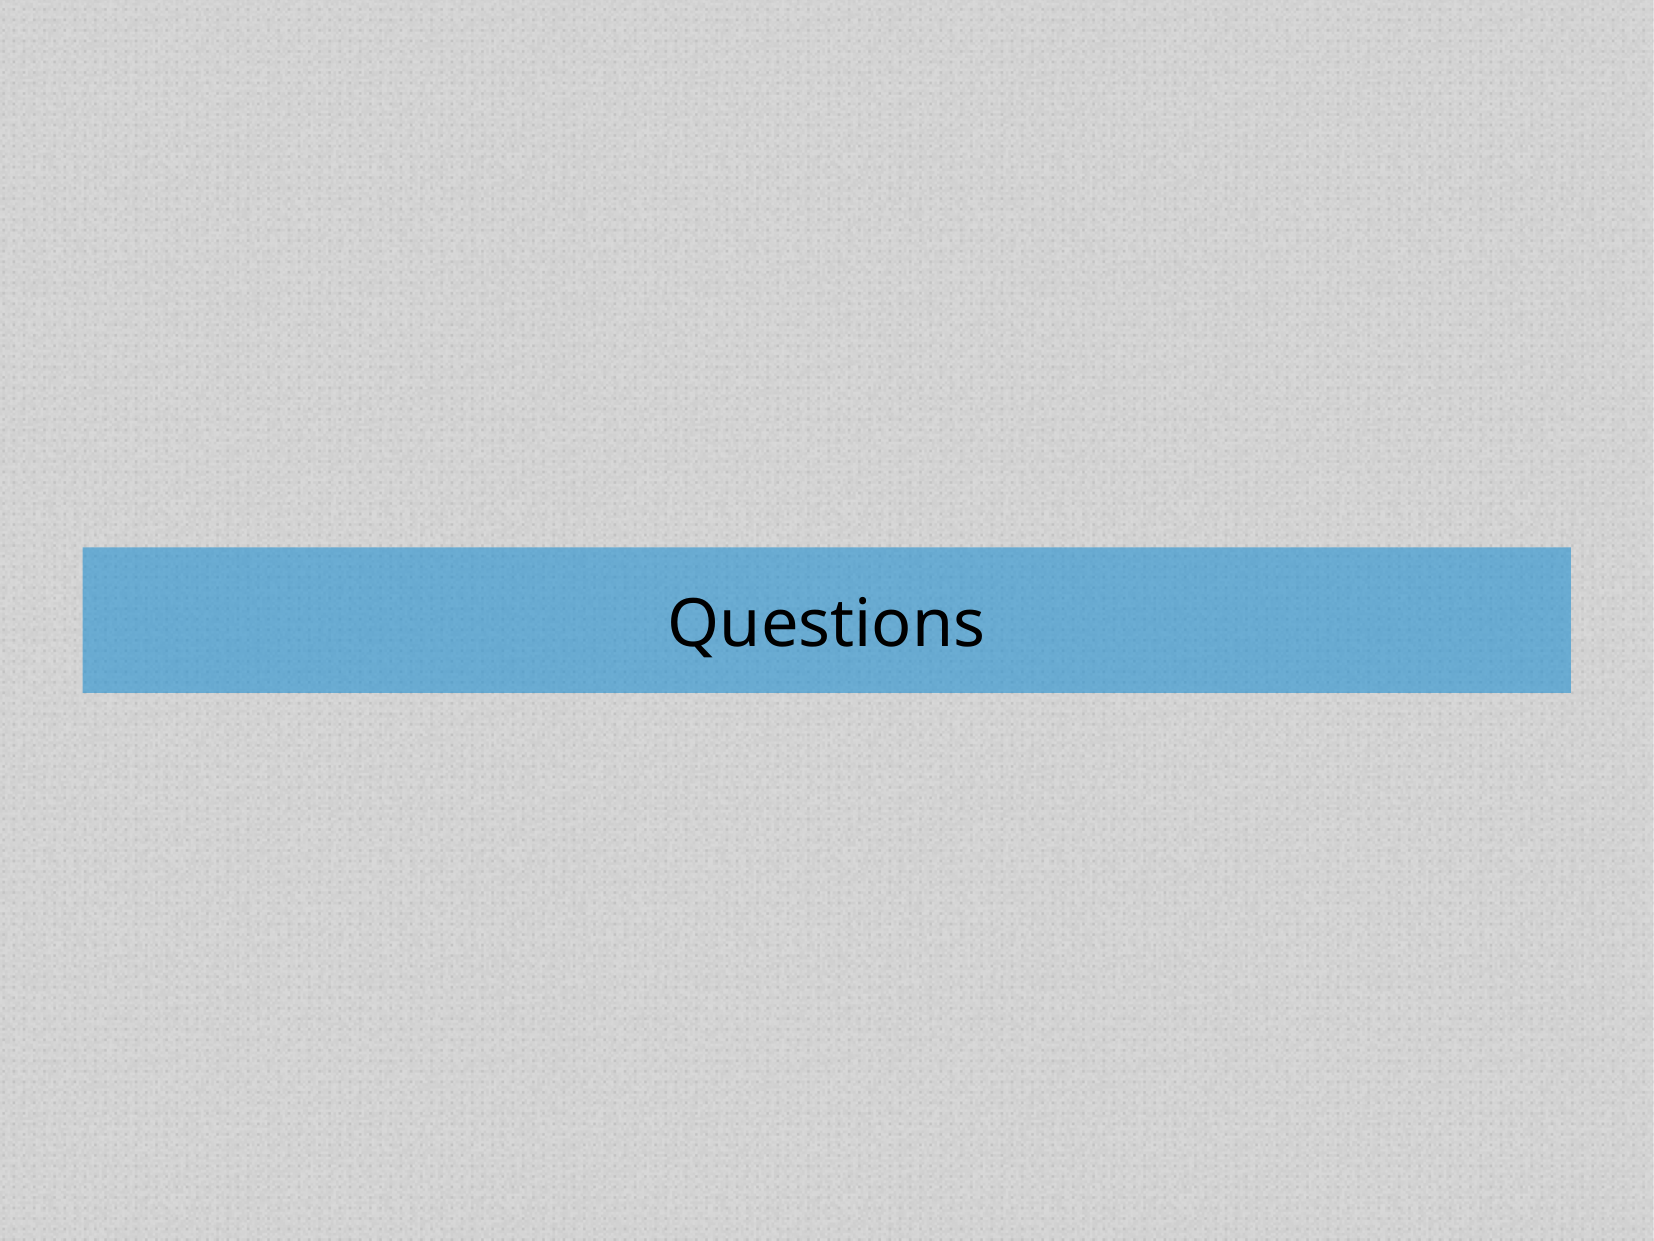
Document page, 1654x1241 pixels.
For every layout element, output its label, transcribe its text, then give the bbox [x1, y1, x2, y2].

subtitle Questions [82, 547, 1571, 693]
picture [0, 0, 1654, 1241]
